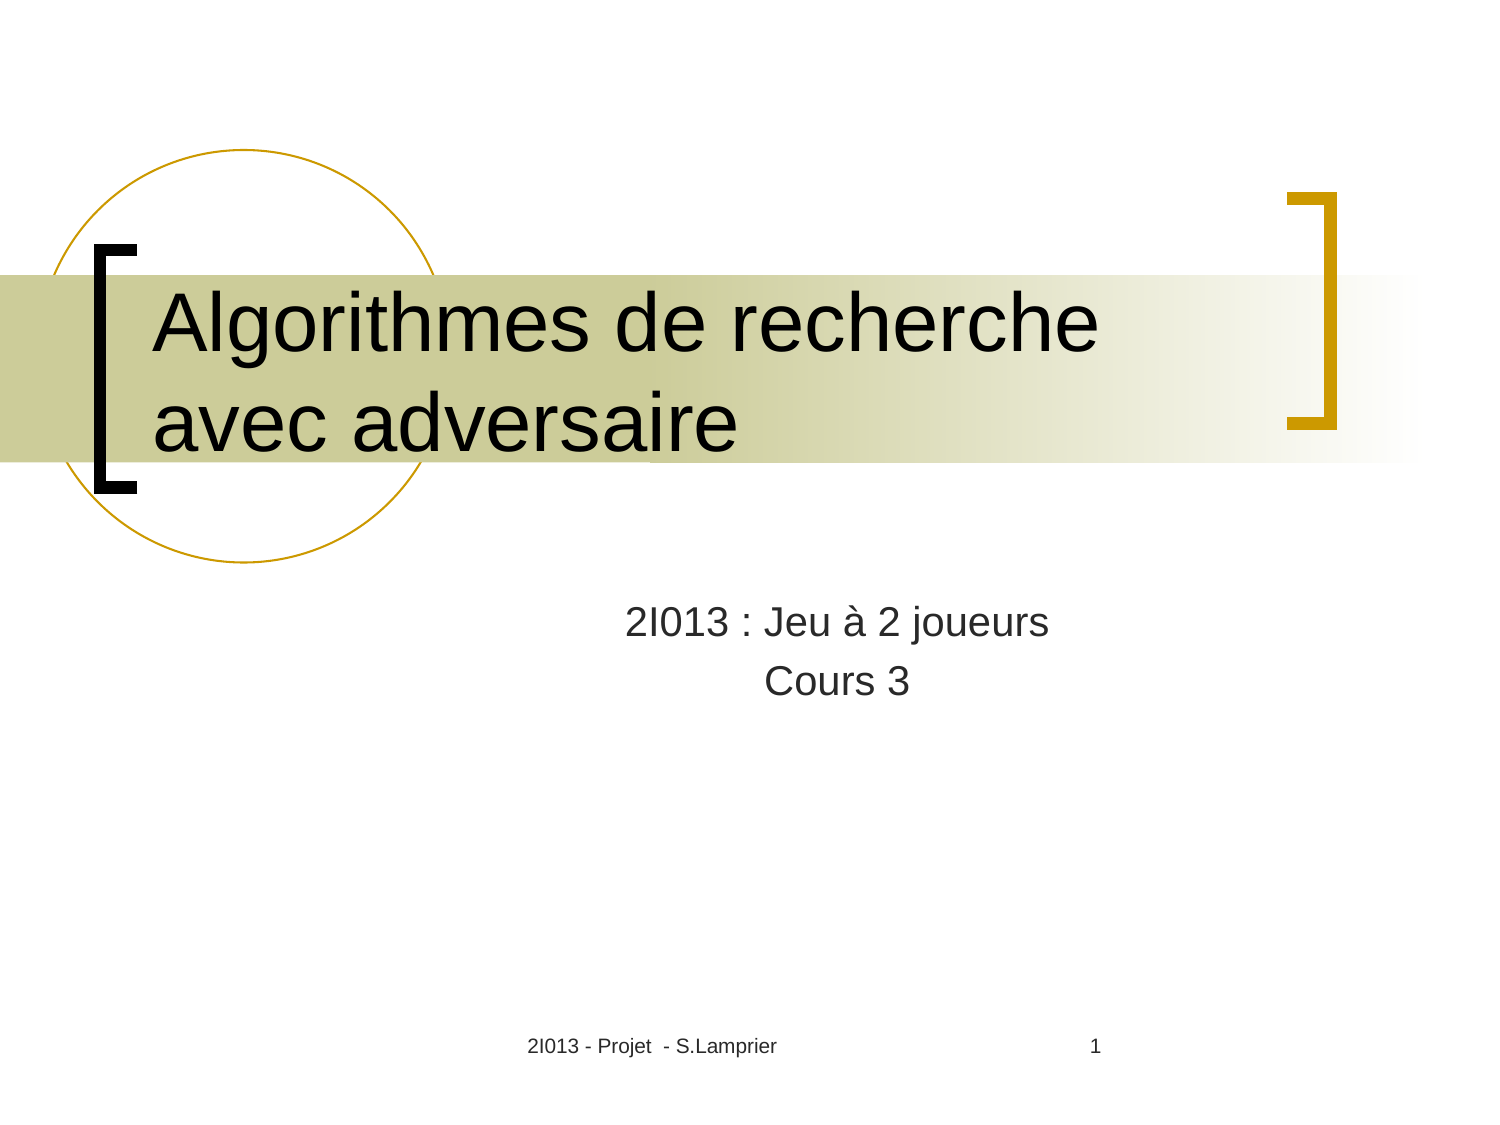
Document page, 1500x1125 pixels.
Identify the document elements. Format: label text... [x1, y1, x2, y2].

subtitle 2I013 : Jeu à 2 joueurs Cours 3 [375, 587, 1300, 900]
footer 2I013 - Projet - S.Lamprier [512, 1025, 988, 1100]
title Algorithmes de recherche avec adversaire [137, 236, 1300, 500]
slide_number <numéro> [1074, 1025, 1388, 1100]
